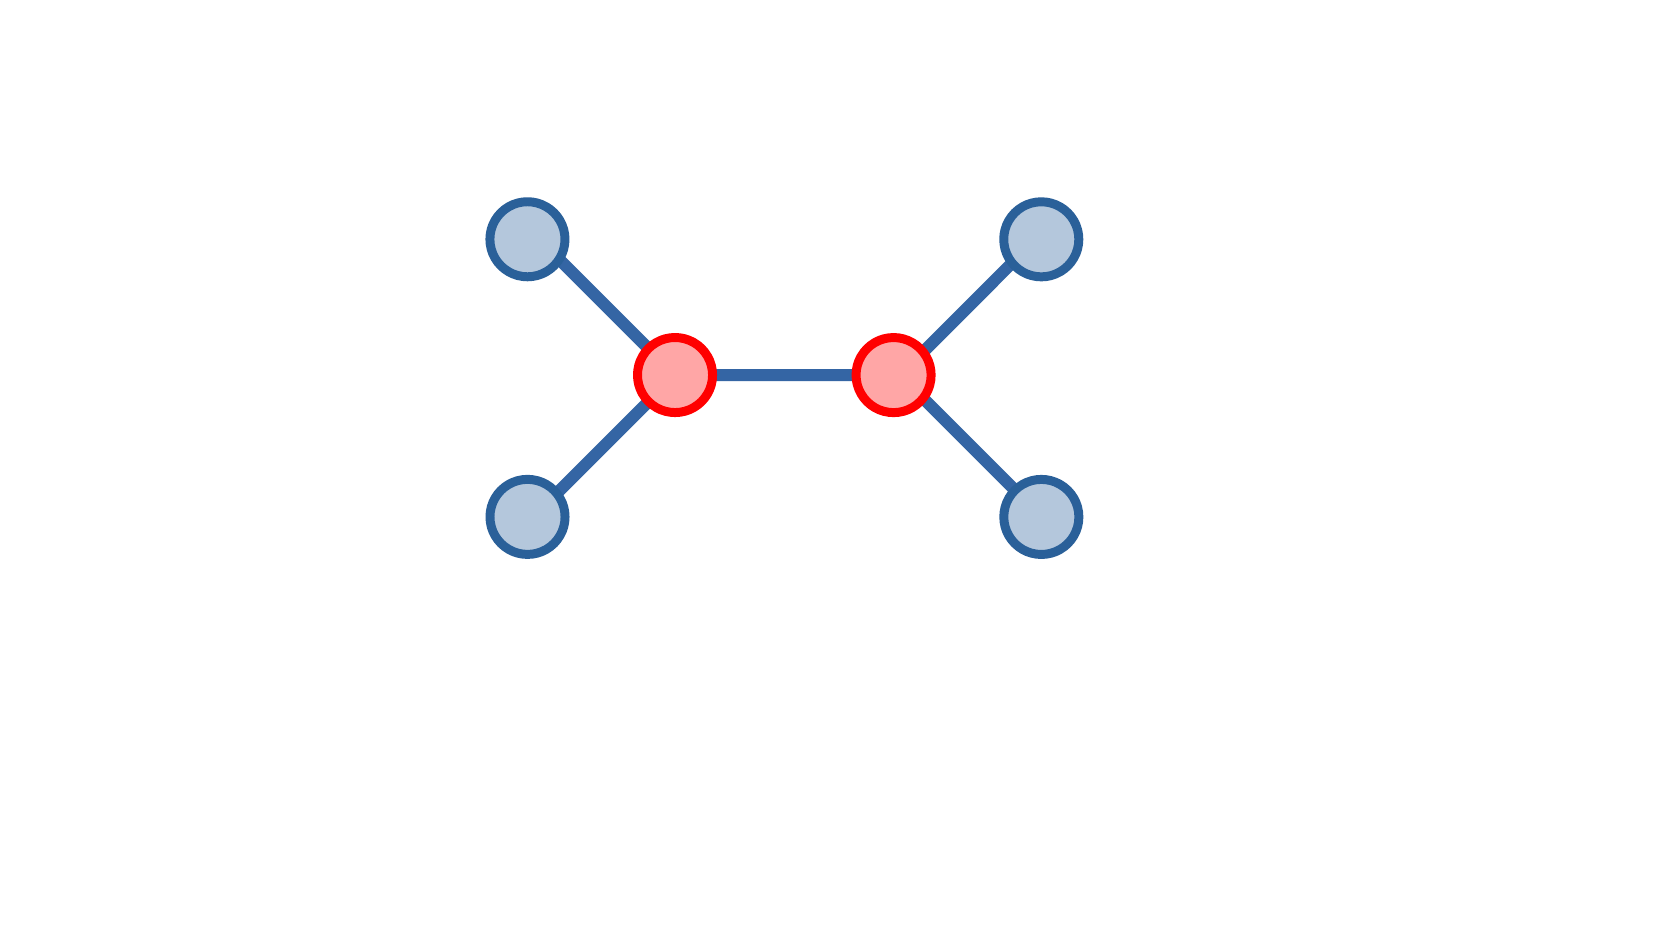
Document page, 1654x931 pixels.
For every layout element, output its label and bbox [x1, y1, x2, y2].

text_box [637, 337, 713, 413]
text_box [1003, 201, 1079, 277]
text_box [489, 201, 565, 277]
text_box [856, 337, 932, 413]
text_box [1003, 479, 1079, 555]
text_box [489, 479, 566, 555]
